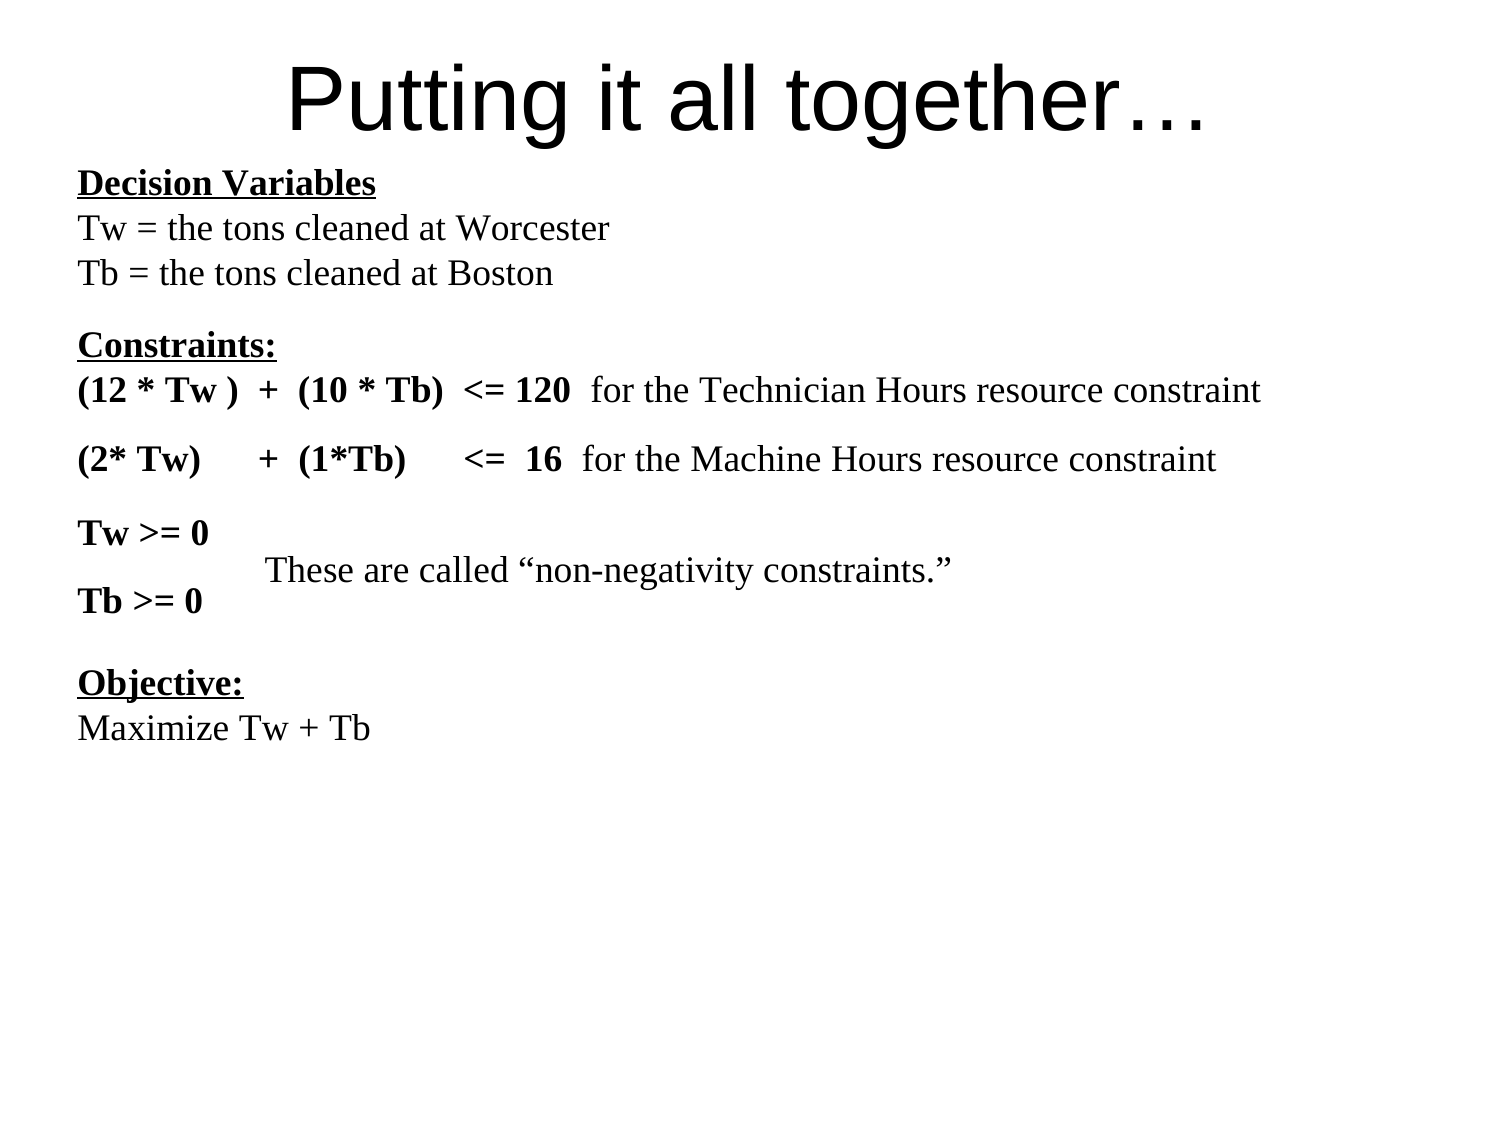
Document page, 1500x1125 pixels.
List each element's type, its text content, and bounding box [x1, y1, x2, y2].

text_box Constraints: (12 * Tw ) + (10 * Tb) <= 120 for the Technician Hours resource constraint (2* Tw) + (1*Tb) <= 16 for the Machine Hours resource constraint [62, 312, 1351, 555]
title Putting it all together… [75, 0, 1426, 188]
text_box Decision Variables Tw = the tons cleaned at Worcester Tb = the tons cleaned at Boston [62, 149, 813, 301]
text_box These are called “non-negativity constraints.” [249, 537, 1288, 598]
text_box Objective: Maximize Tw + Tb [62, 649, 1351, 824]
text_box Tw >= 0 Tb >= 0 [62, 499, 813, 629]
